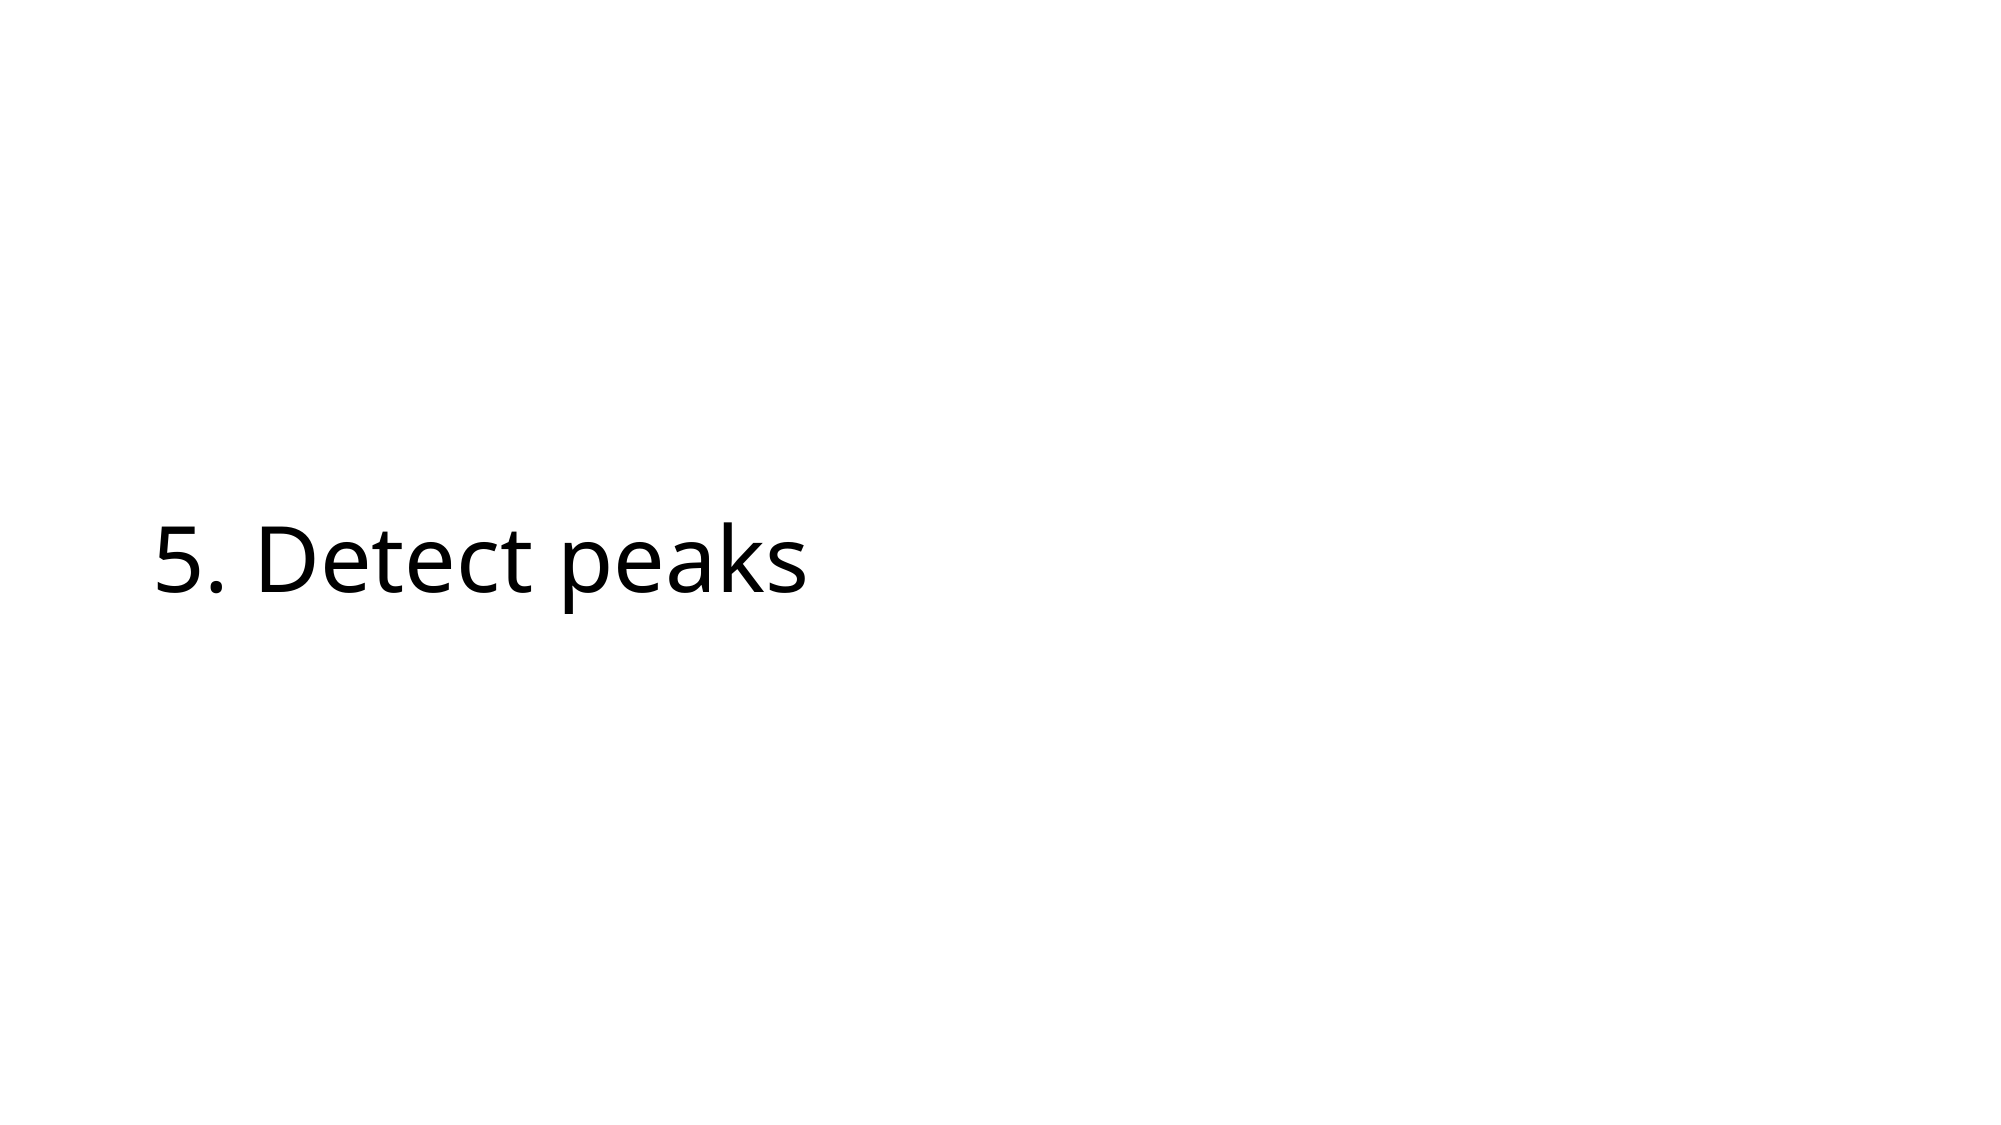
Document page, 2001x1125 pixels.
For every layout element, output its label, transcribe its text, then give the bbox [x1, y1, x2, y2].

title 5. Detect peaks [137, 453, 1863, 672]
